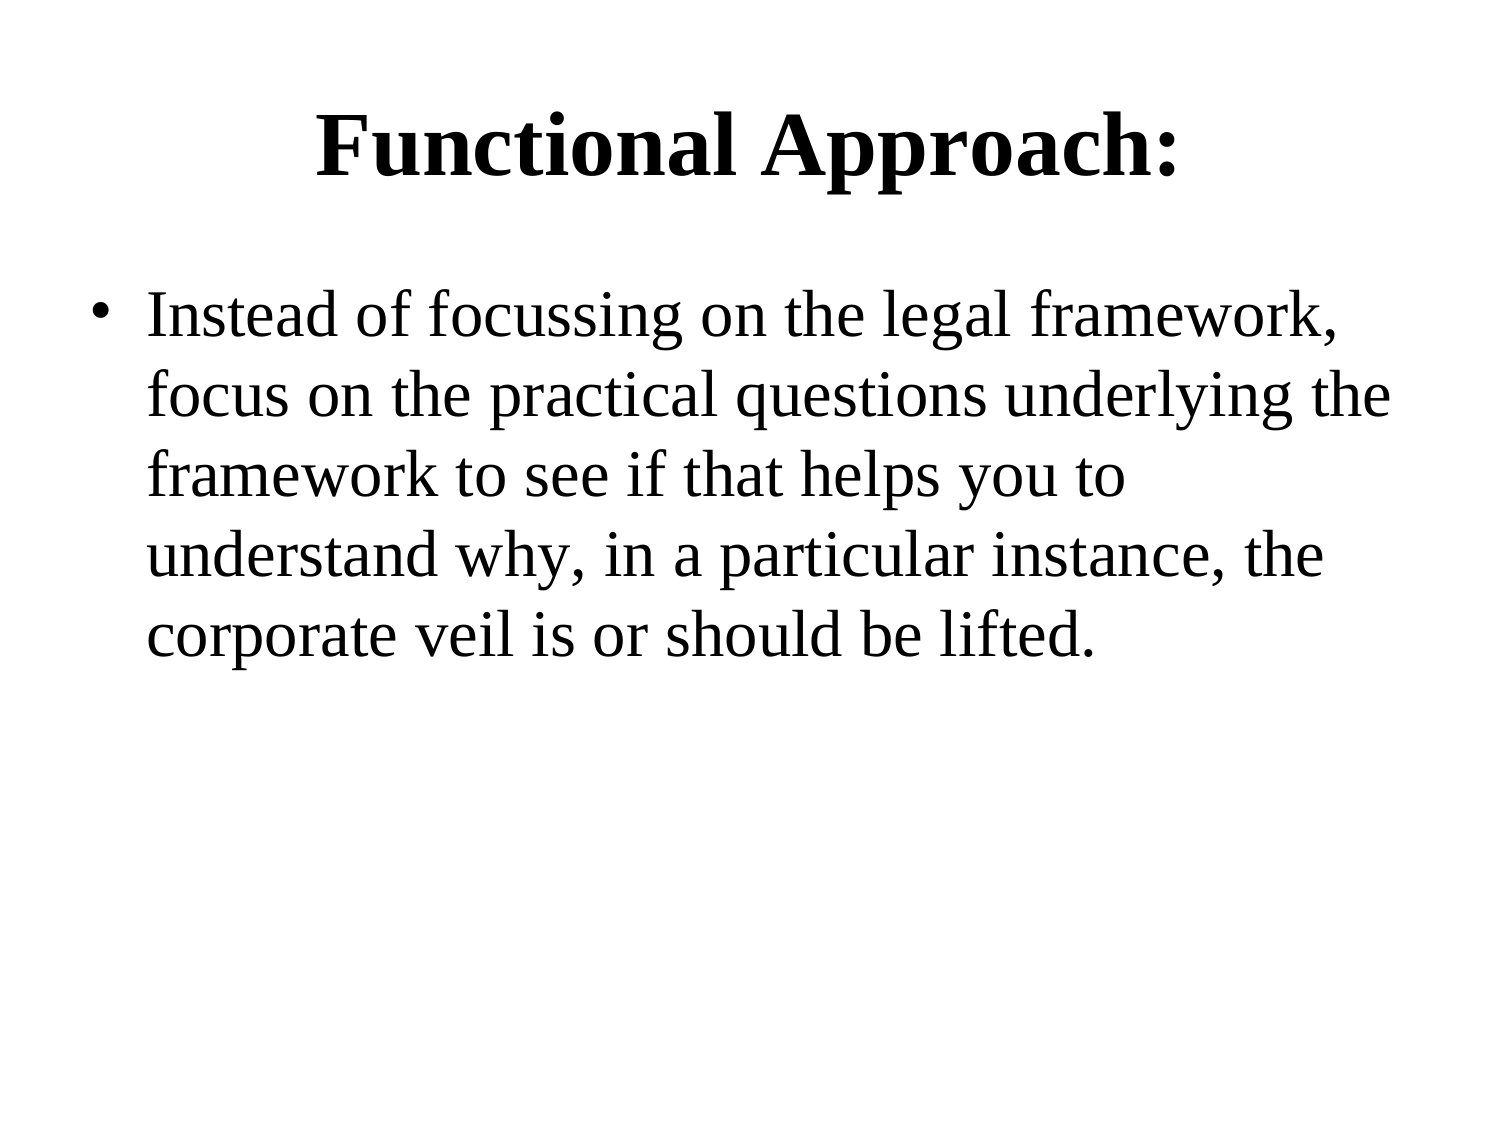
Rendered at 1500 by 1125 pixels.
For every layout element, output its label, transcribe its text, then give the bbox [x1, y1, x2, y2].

title Functional Approach: [75, 45, 1426, 233]
list Instead of focussing on the legal framework, focus on the practical questions underlying the framework to see if that helps you to understand why, in a particular instance, the corporate veil is or should be lifted. [75, 262, 1426, 1005]
